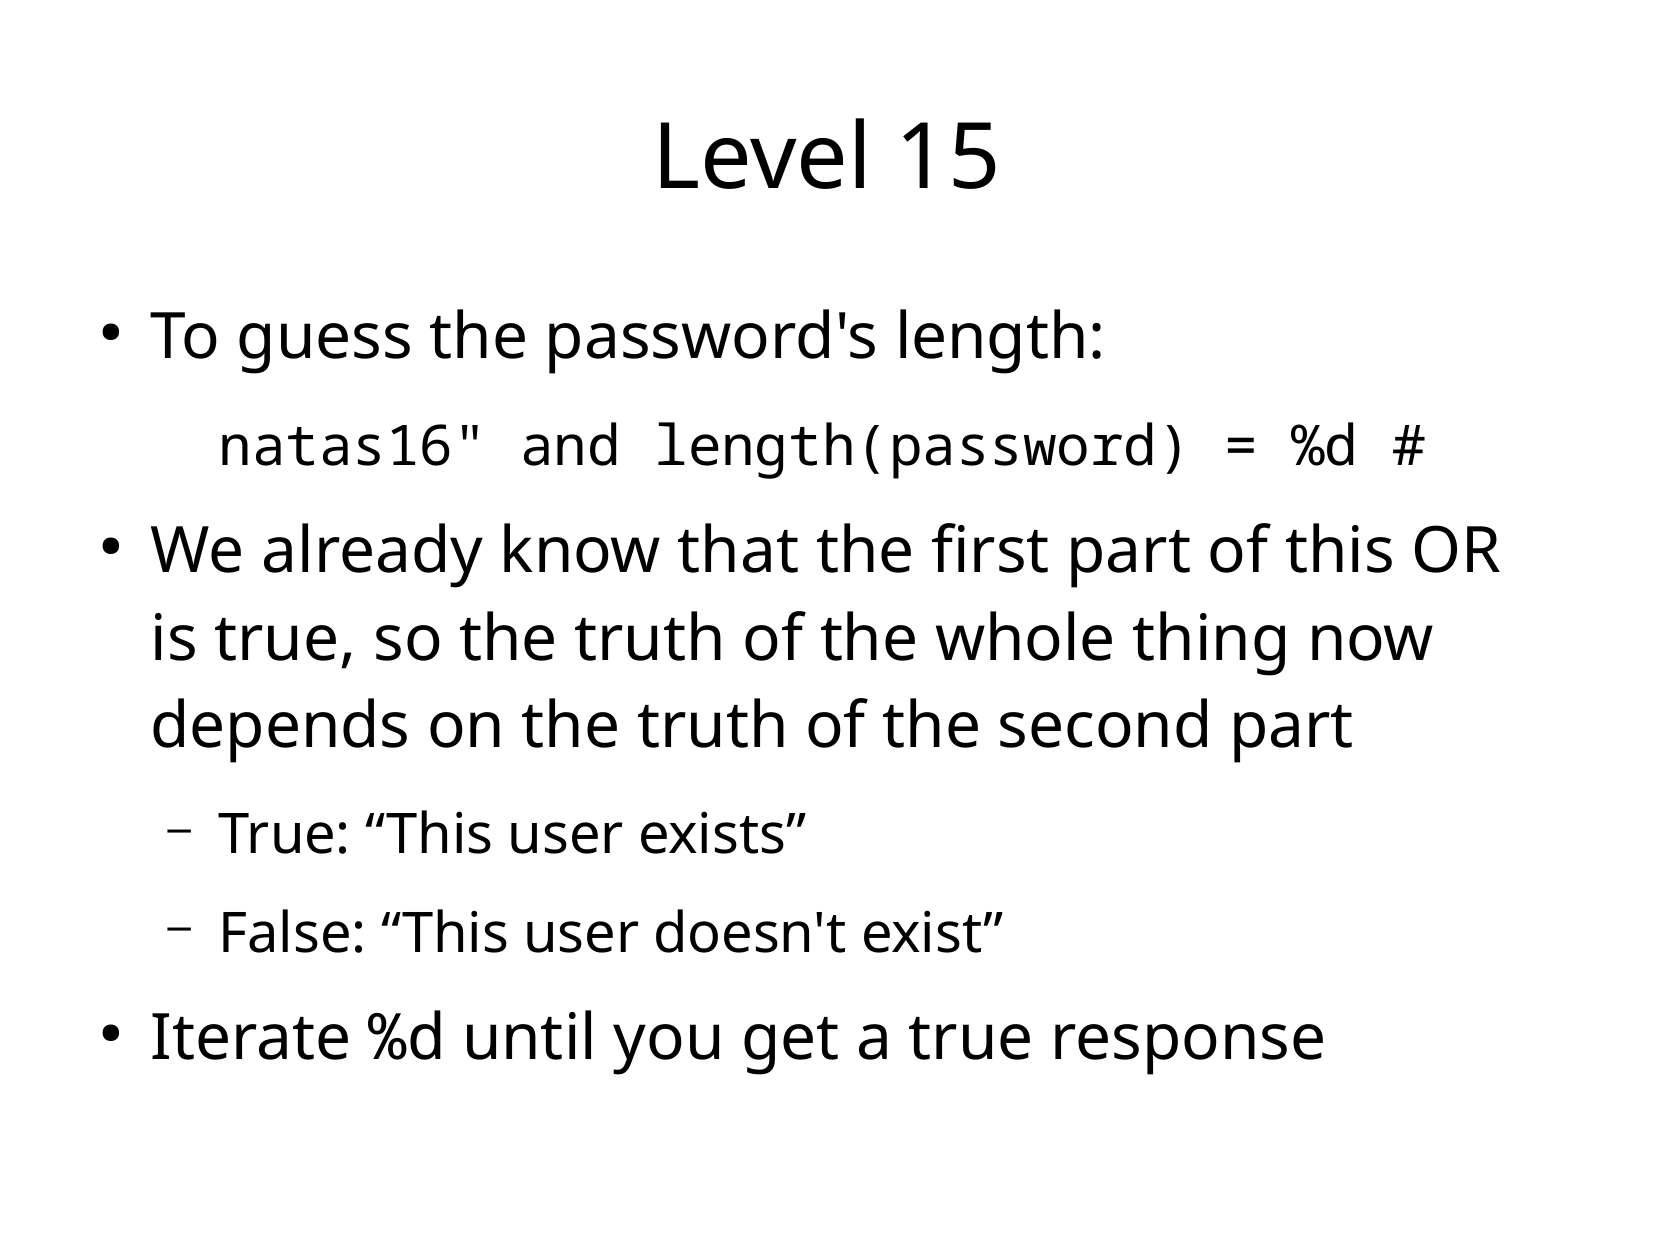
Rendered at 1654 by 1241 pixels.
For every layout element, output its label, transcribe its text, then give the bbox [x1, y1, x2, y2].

list To guess the password's length: natas16" and length(password) = %d # We already know that the first part of this OR is true, so the truth of the whole thing now depends on the truth of the second part True: “This user exists” False: “This user doesn't exist” Iterate %d until you get a true response [82, 290, 1538, 1146]
title Level 15 [82, 49, 1571, 257]
